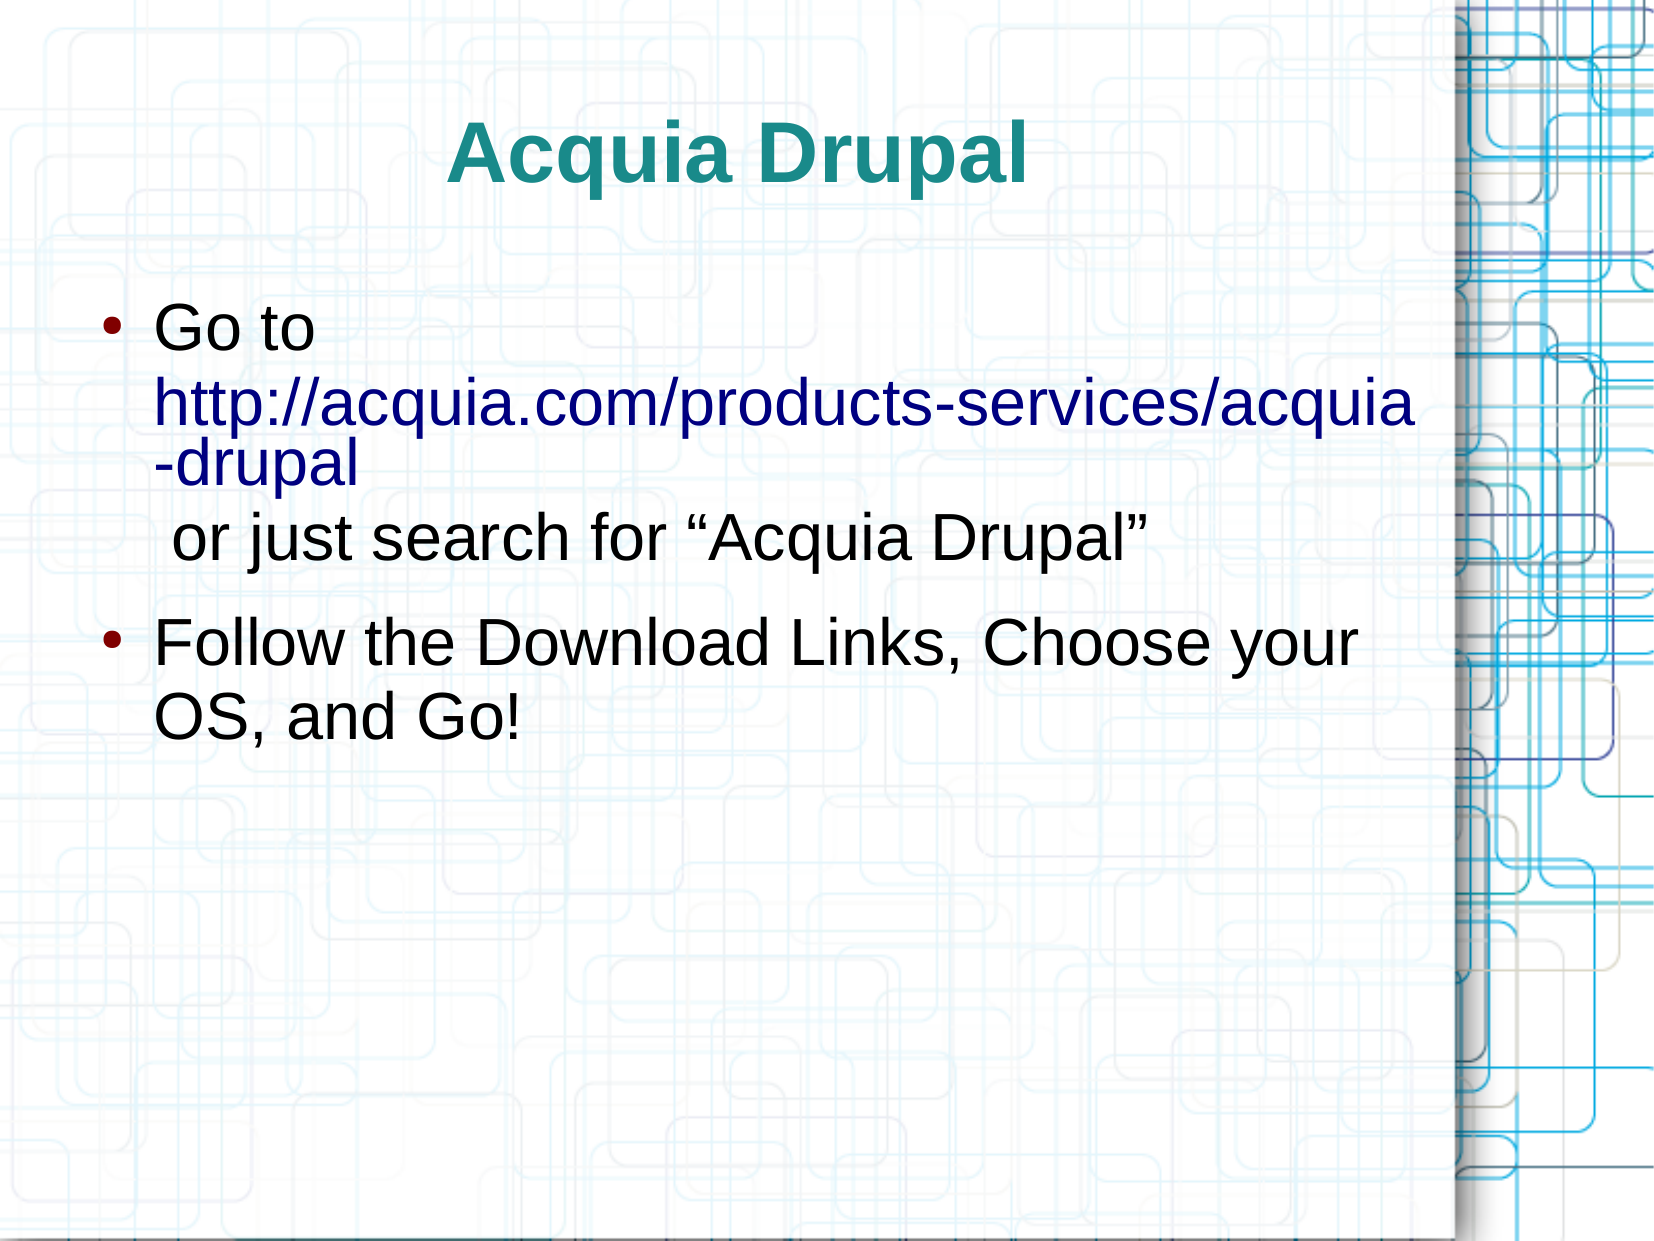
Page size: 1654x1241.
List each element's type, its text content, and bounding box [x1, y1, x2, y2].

picture [0, 0, 1654, 1241]
list Go to http://acquia.com/products-services/acquia-drupal or just search for “Acquia Drupal” Follow the Download Links, Choose your OS, and Go! [82, 290, 1418, 1109]
title Acquia Drupal [59, 49, 1418, 257]
